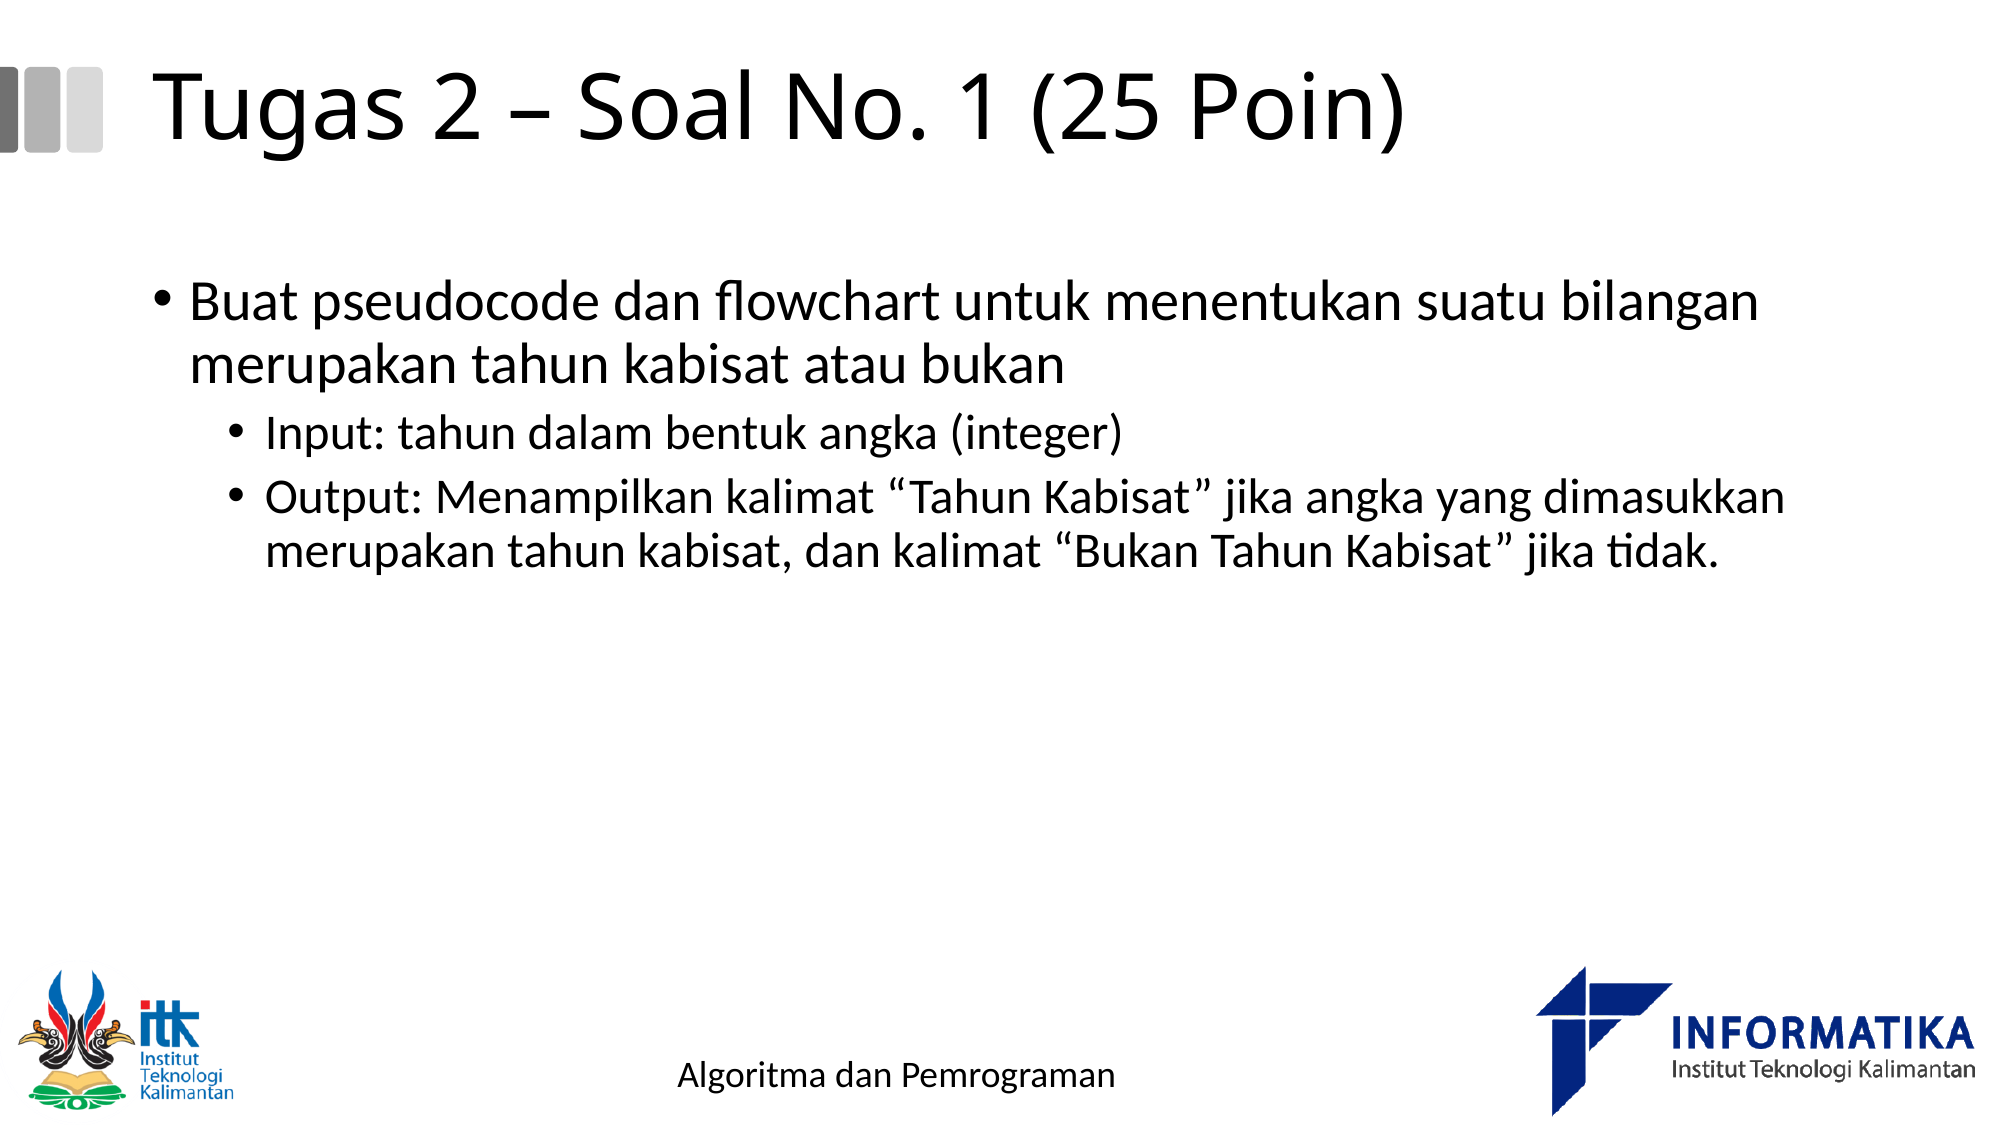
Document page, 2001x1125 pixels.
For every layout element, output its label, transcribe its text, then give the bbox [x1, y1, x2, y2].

text_box Buat pseudocode dan flowchart untuk menentukan suatu bilangan merupakan tahun kabisat atau bukan Input: tahun dalam bentuk angka (integer) Output: Menampilkan kalimat “Tahun Kabisat” jika angka yang dimasukkan merupakan tahun kabisat, dan kalimat “Bukan Tahun Kabisat” jika tidak. [137, 262, 1863, 977]
text_box Tugas 2 – Soal No. 1 (25 Poin) [137, 1, 1863, 219]
picture [1534, 965, 1976, 1118]
text_box Algoritma dan Pemrograman [662, 1042, 1338, 1103]
picture [0, 935, 252, 1125]
